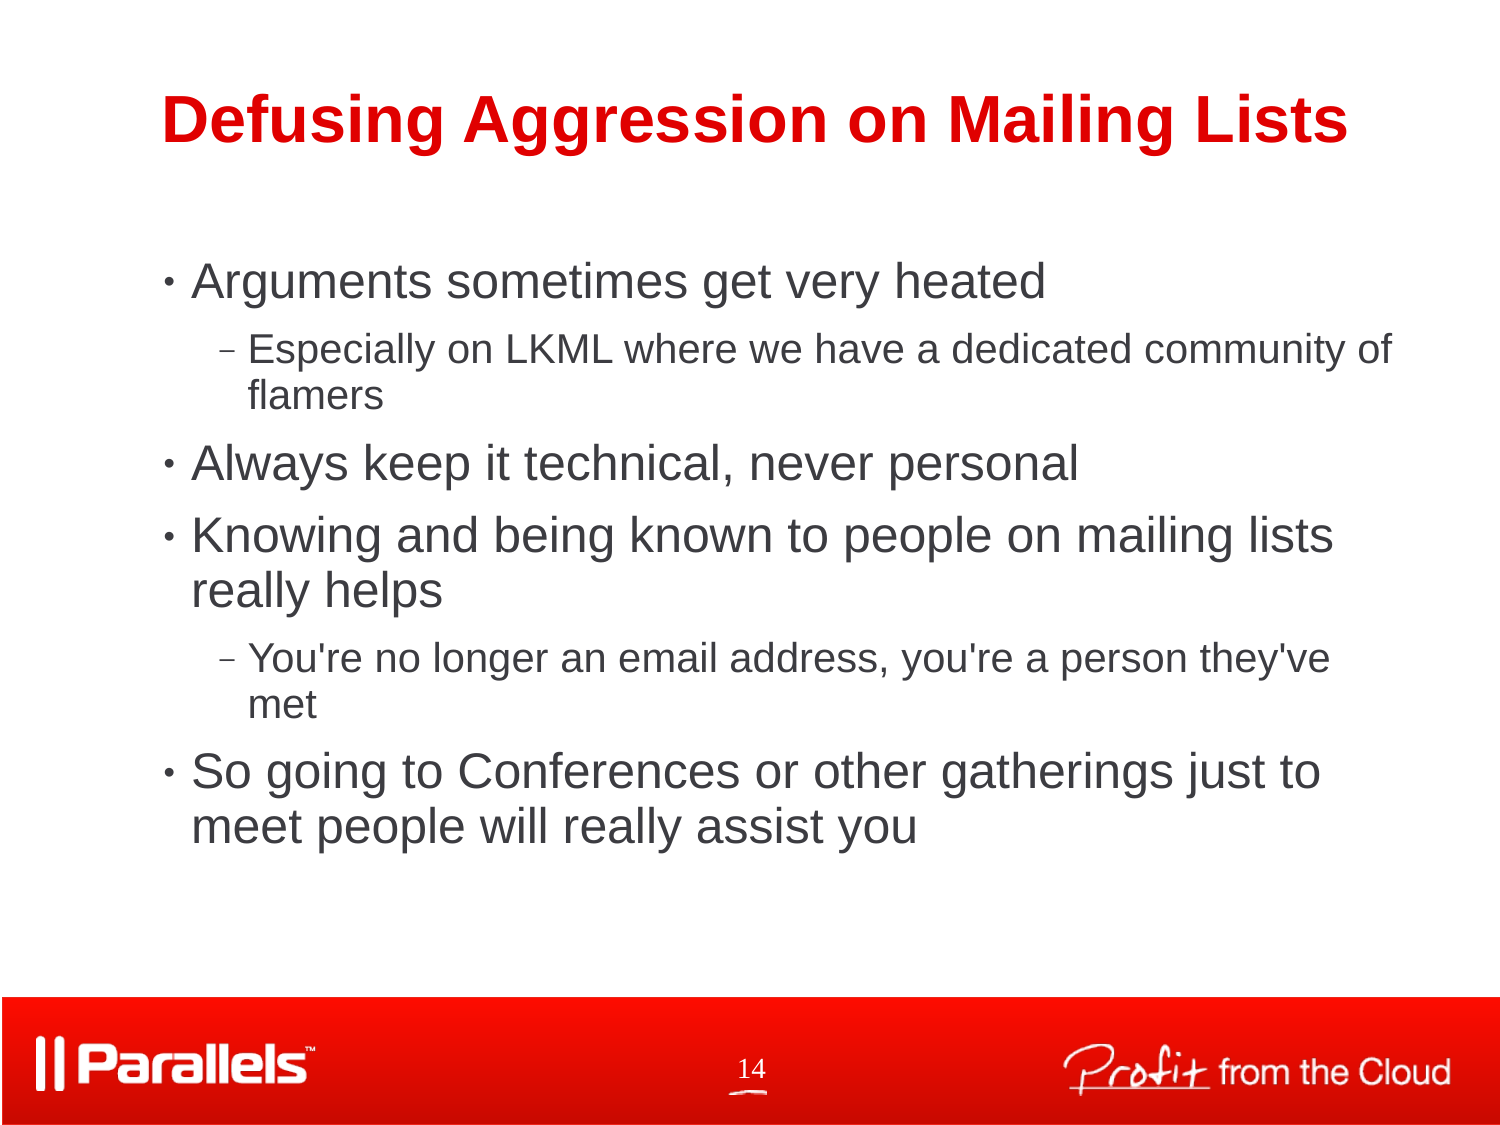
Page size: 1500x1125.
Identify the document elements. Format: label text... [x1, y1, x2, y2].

picture [1049, 1033, 1465, 1096]
picture [36, 1034, 318, 1091]
title Defusing Aggression on Mailing Lists [161, 41, 1383, 205]
picture [727, 1090, 767, 1095]
list Arguments sometimes get very heated Especially on LKML where we have a dedicated community of flamers Always keep it technical, never personal Knowing and being known to people on mailing lists really helps You're no longer an email address, you're a person they've met So going to Conferences or other gatherings just to meet people will really assist you [163, 254, 1404, 983]
